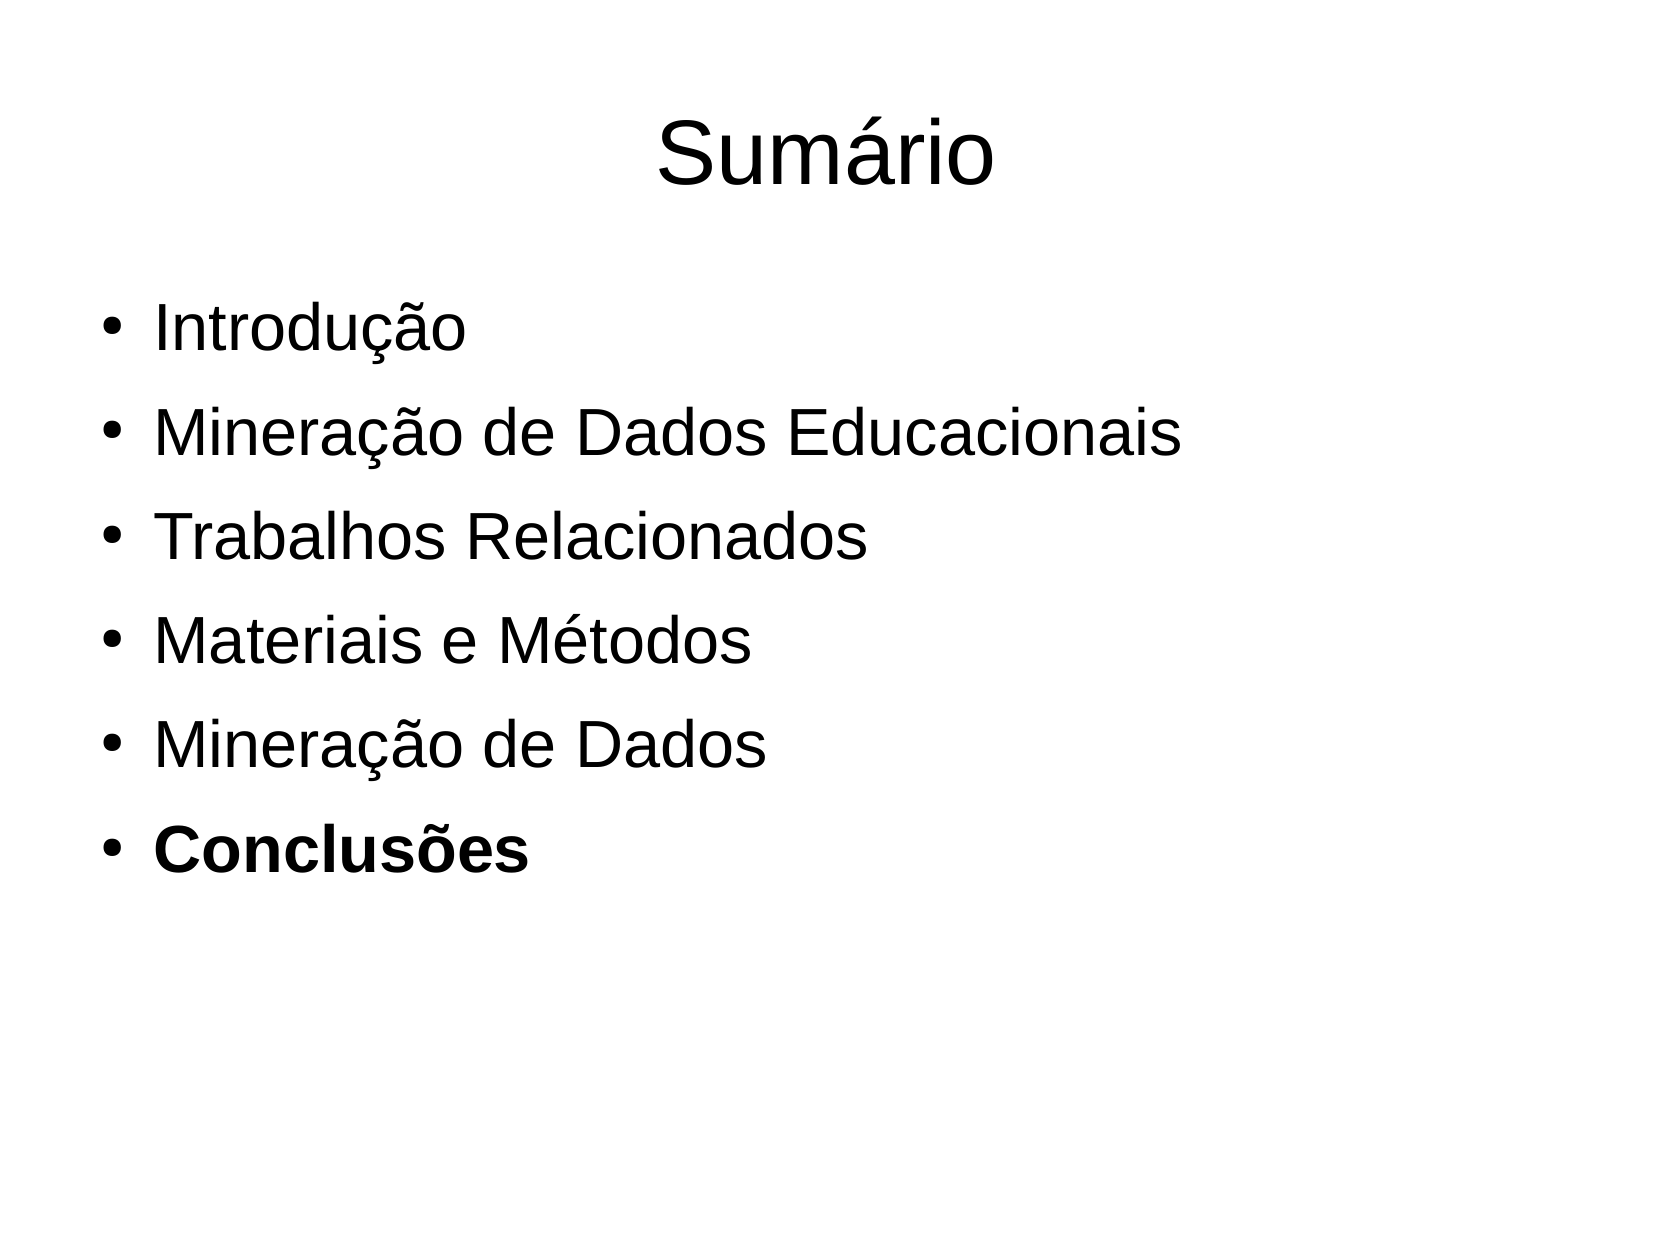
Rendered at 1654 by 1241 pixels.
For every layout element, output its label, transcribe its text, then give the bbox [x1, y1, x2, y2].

title Sumário [82, 49, 1571, 257]
list Introdução Mineração de Dados Educacionais Trabalhos Relacionados Materiais e Métodos Mineração de Dados Conclusões [82, 290, 1571, 1010]
